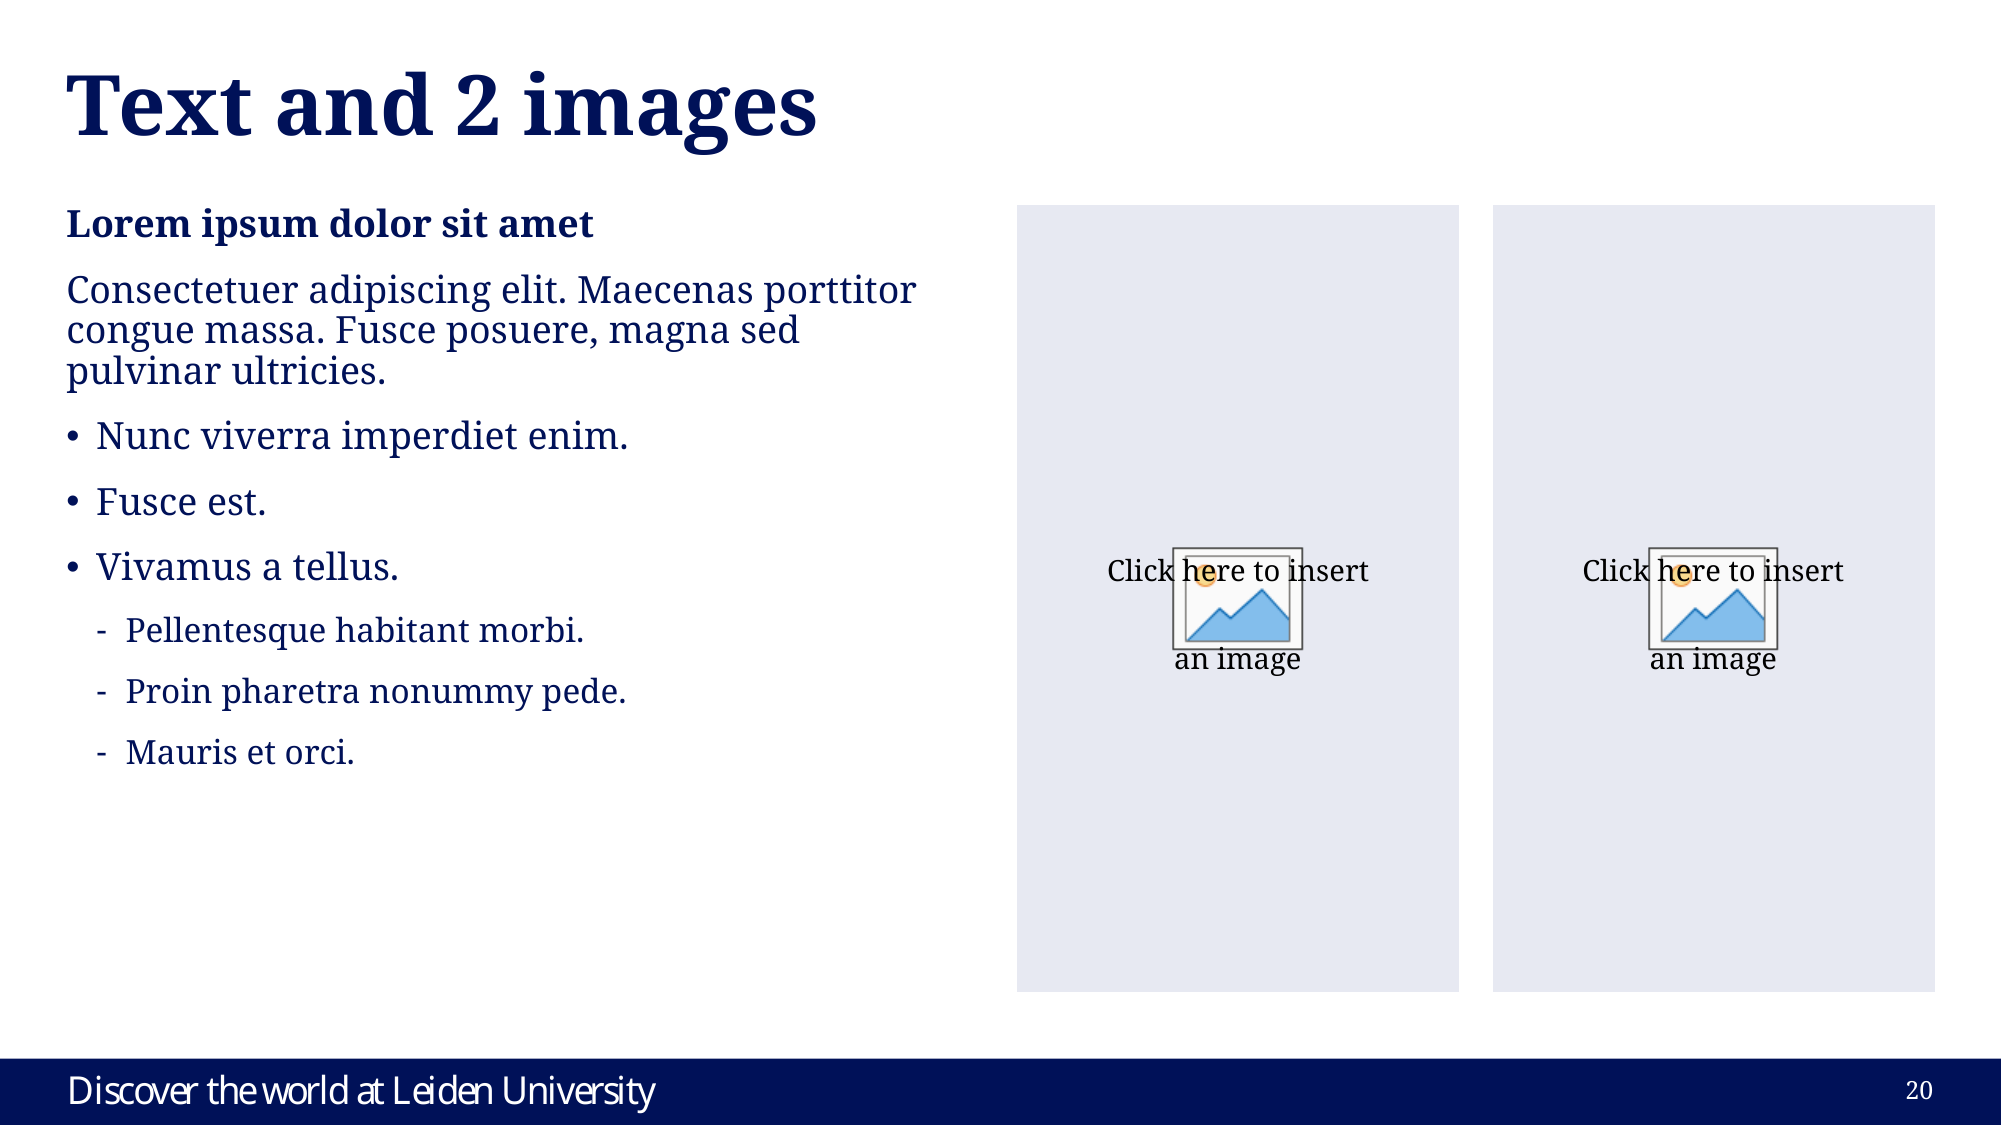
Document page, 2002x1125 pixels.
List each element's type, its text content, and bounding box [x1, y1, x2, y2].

picture [1492, 205, 1935, 993]
title Text and 2 images [66, 66, 1935, 138]
slide_number <number> [1498, 1061, 1949, 1122]
picture [1017, 205, 1460, 993]
list Lorem ipsum dolor sit amet Consectetuer adipiscing elit. Maecenas porttitor congue massa. Fusce posuere, magna sed pulvinar ultricies. Nunc viverra imperdiet enim. Fusce est. Vivamus a tellus. Pellentesque habitant morbi. Proin pharetra nonummy pede. Mauris et orci. [66, 205, 984, 993]
